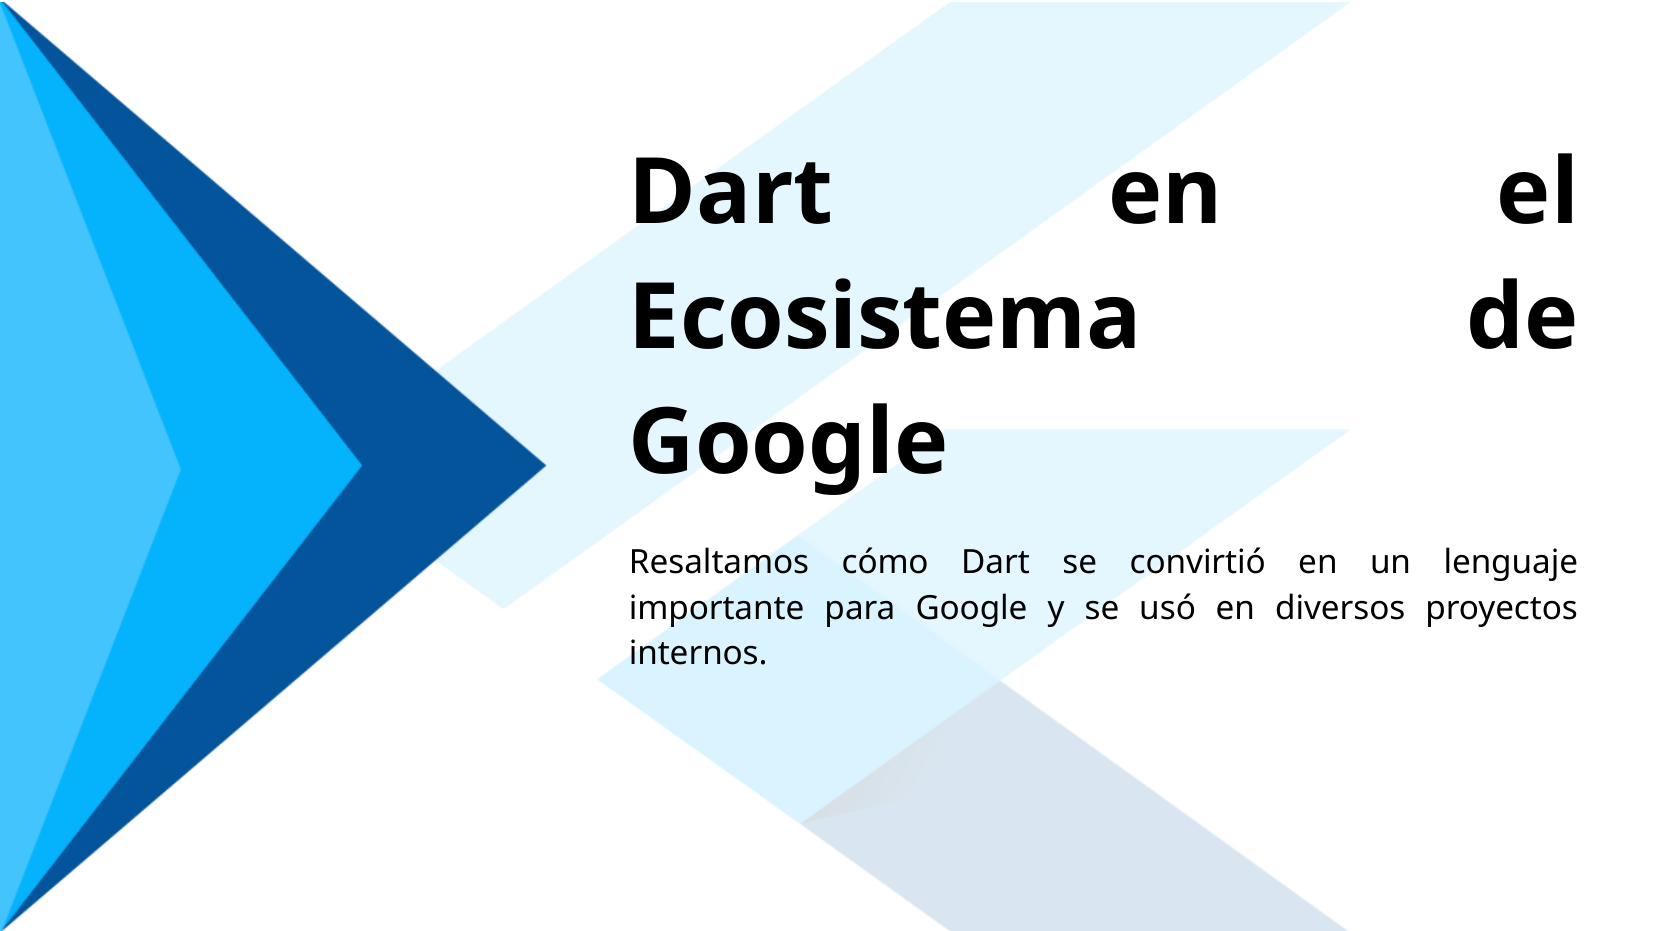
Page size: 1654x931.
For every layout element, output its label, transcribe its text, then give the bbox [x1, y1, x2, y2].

text_box Dart en el Ecosistema de Google [614, 118, 1595, 364]
picture [0, 2, 1654, 931]
text_box Resaltamos cómo Dart se convirtió en un lenguaje importante para Google y se usó en diversos proyectos internos. [614, 531, 1595, 813]
